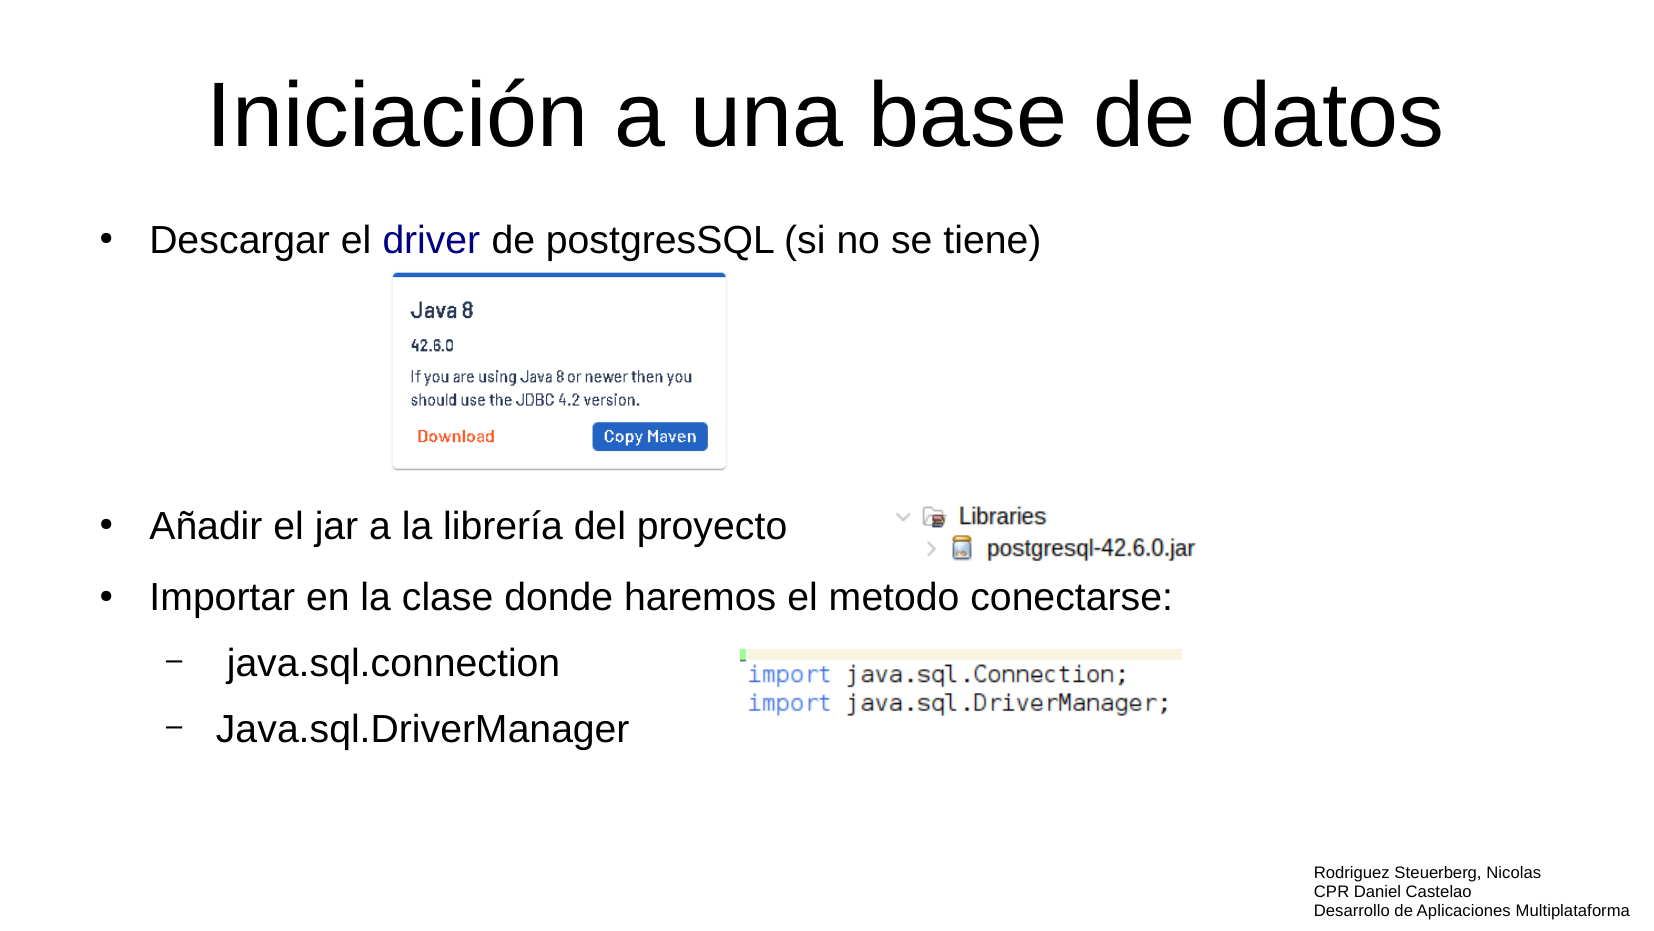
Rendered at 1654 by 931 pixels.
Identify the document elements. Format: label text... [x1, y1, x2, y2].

title Iniciación a una base de datos [82, 37, 1571, 193]
picture [383, 265, 739, 472]
text_box Rodriguez Steuerberg, Nicolas CPR Daniel Castelao Desarrollo de Aplicaciones Multiplataforma [1299, 856, 1654, 931]
picture [895, 499, 1211, 569]
picture [740, 649, 1182, 727]
list Descargar el driver de postgresSQL (si no se tiene) Añadir el jar a la librería del proyecto Importar en la clase donde haremos el metodo conectarse: java.sql.connection Java.sql.DriverManager [82, 217, 1571, 758]
